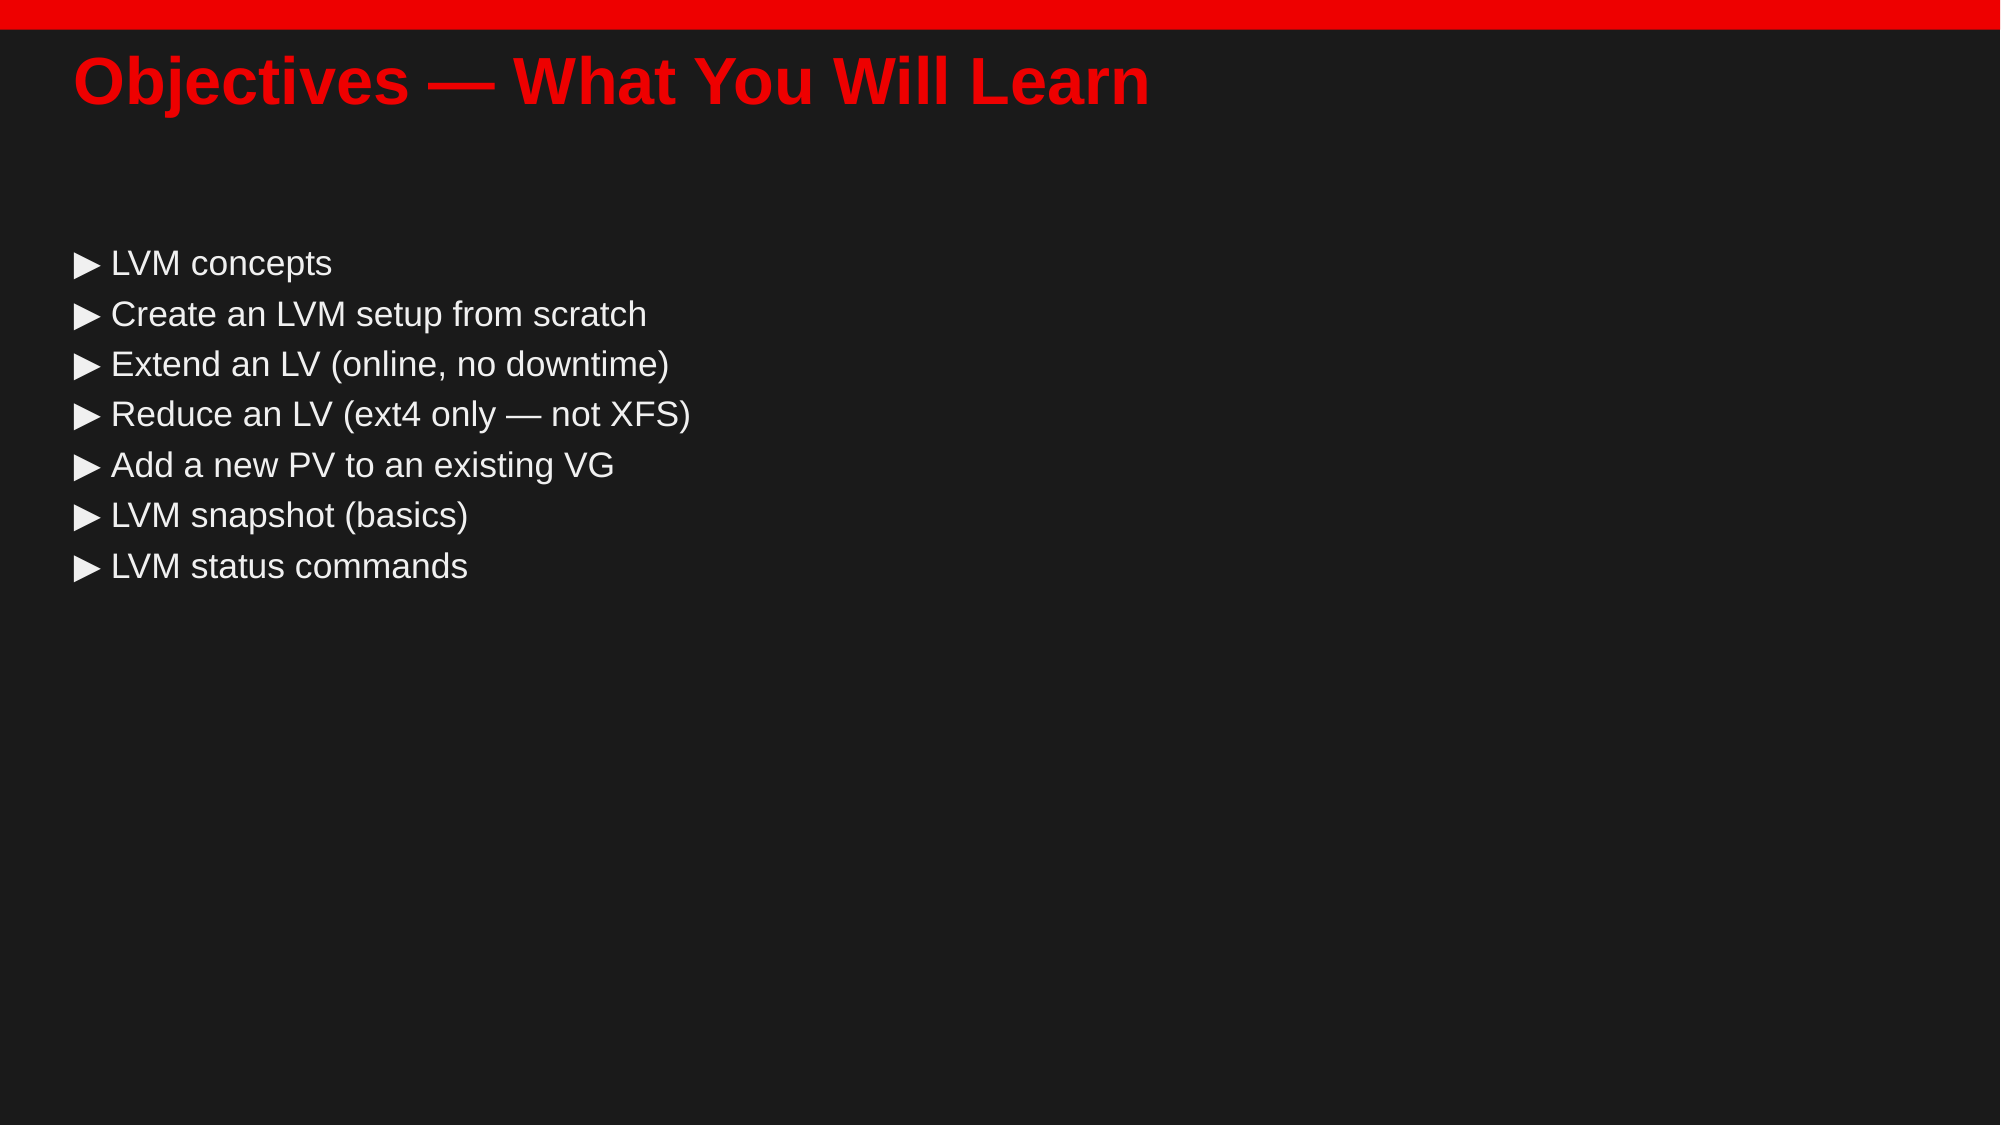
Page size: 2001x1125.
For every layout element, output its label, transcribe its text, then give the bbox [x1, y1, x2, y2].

text_box [0, 0, 2001, 30]
text_box ▶ LVM concepts ▶ Create an LVM setup from scratch ▶ Extend an LV (online, no downtime) ▶ Reduce an LV (ext4 only — not XFS) ▶ Add a new PV to an existing VG ▶ LVM snapshot (basics) ▶ LVM status commands [59, 236, 1942, 1037]
text_box Objectives — What You Will Learn [59, 36, 1942, 208]
